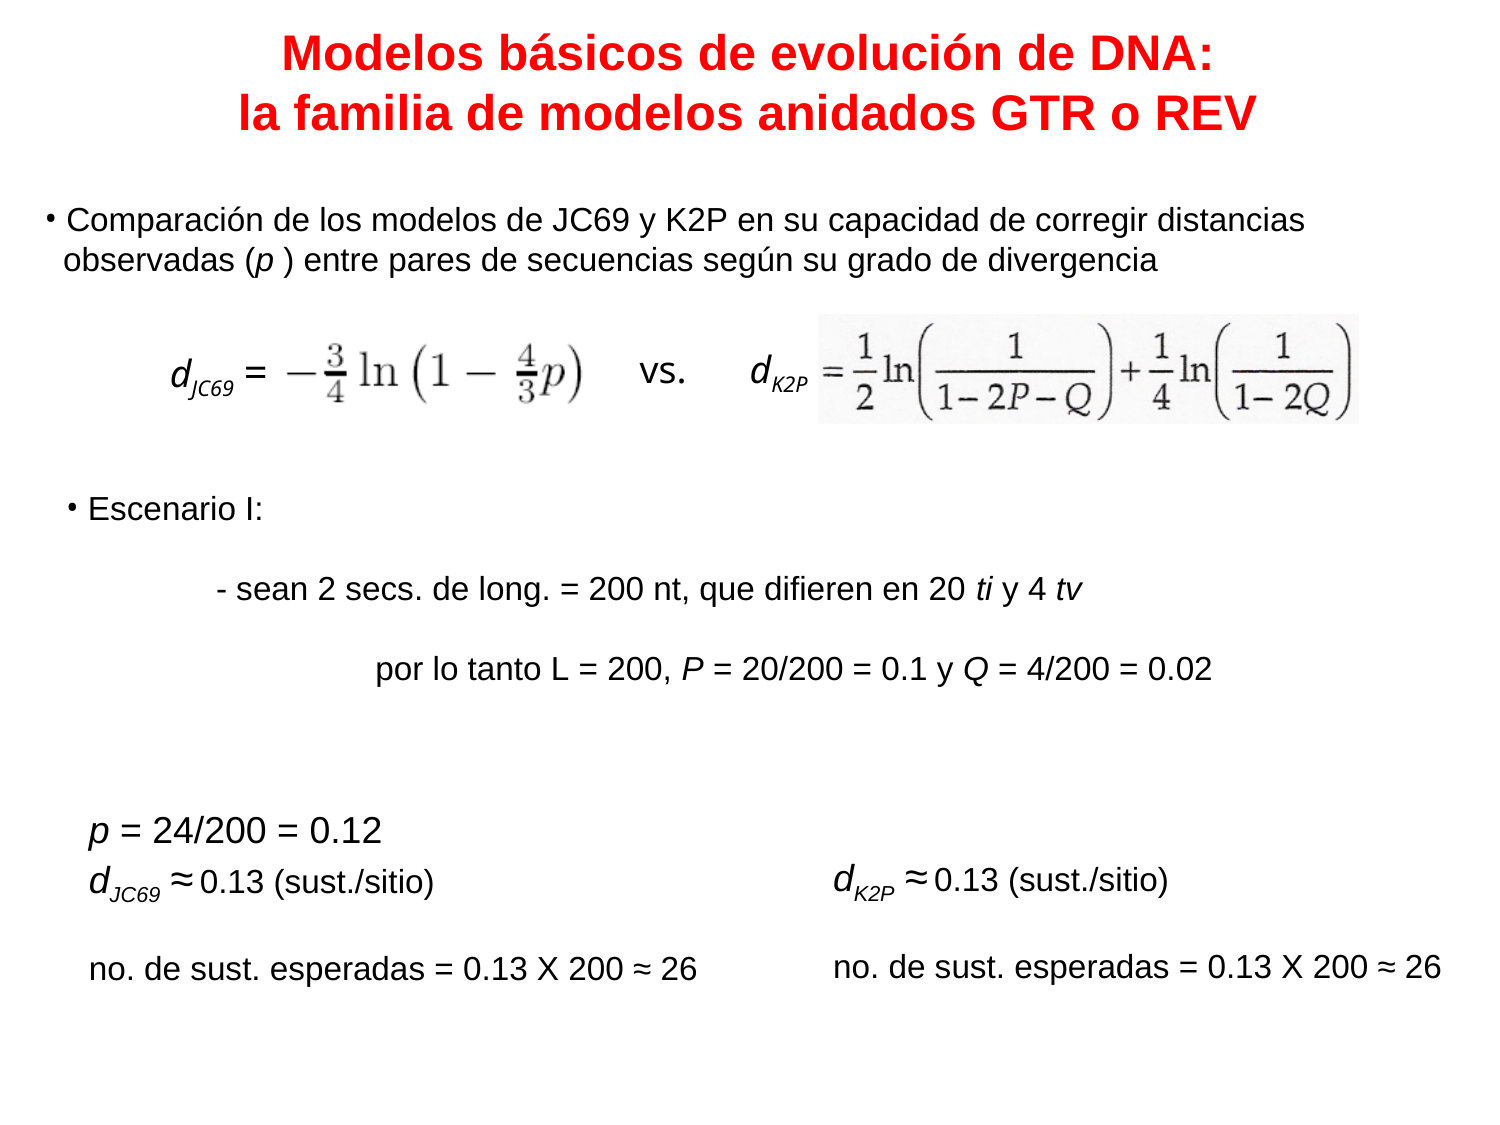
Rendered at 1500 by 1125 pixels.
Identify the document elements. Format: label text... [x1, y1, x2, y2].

text_box dK2P ≈ 0.13 (sust./sitio) no. de sust. esperadas = 0.13 X 200 ≈ 26 [818, 842, 1458, 1033]
picture [818, 314, 1359, 424]
text_box dJC69 = [155, 338, 283, 409]
text_box Escenario I: - sean 2 secs. de long. = 200 nt, que difieren en 20 ti y 4 tv por lo tanto L = 200, P = 20/200 = 0.1 y Q = 4/200 = 0.02 [51, 479, 1228, 695]
text_box vs. [624, 337, 708, 399]
picture [278, 337, 589, 409]
text_box Modelos básicos de evolución de DNA: la familia de modelos anidados GTR o REV [223, 13, 1273, 149]
text_box p = 24/200 = 0.12 dJC69 ≈ 0.13 (sust./sitio) no. de sust. esperadas = 0.13 X 200 ≈ 26 [73, 798, 714, 995]
text_box dK2P [734, 337, 823, 405]
text_box Comparación de los modelos de JC69 y K2P en su capacidad de corregir distancias observadas (p ) entre pares de secuencias según su grado de divergencia [29, 190, 1332, 286]
